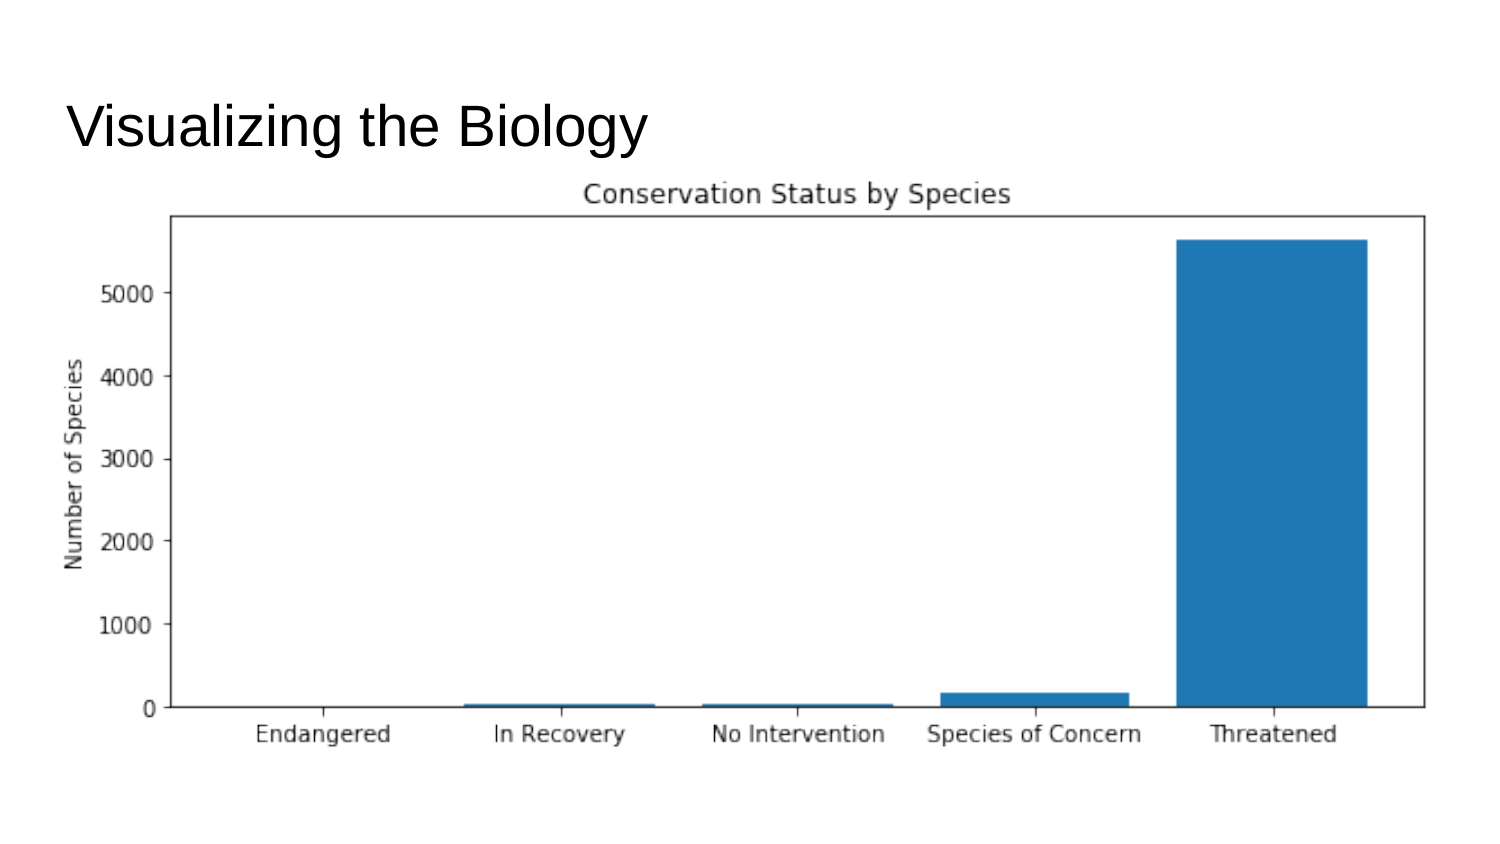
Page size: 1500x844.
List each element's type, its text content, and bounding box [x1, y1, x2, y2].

title Visualizing the Biology [51, 72, 1449, 166]
picture [51, 166, 1449, 761]
